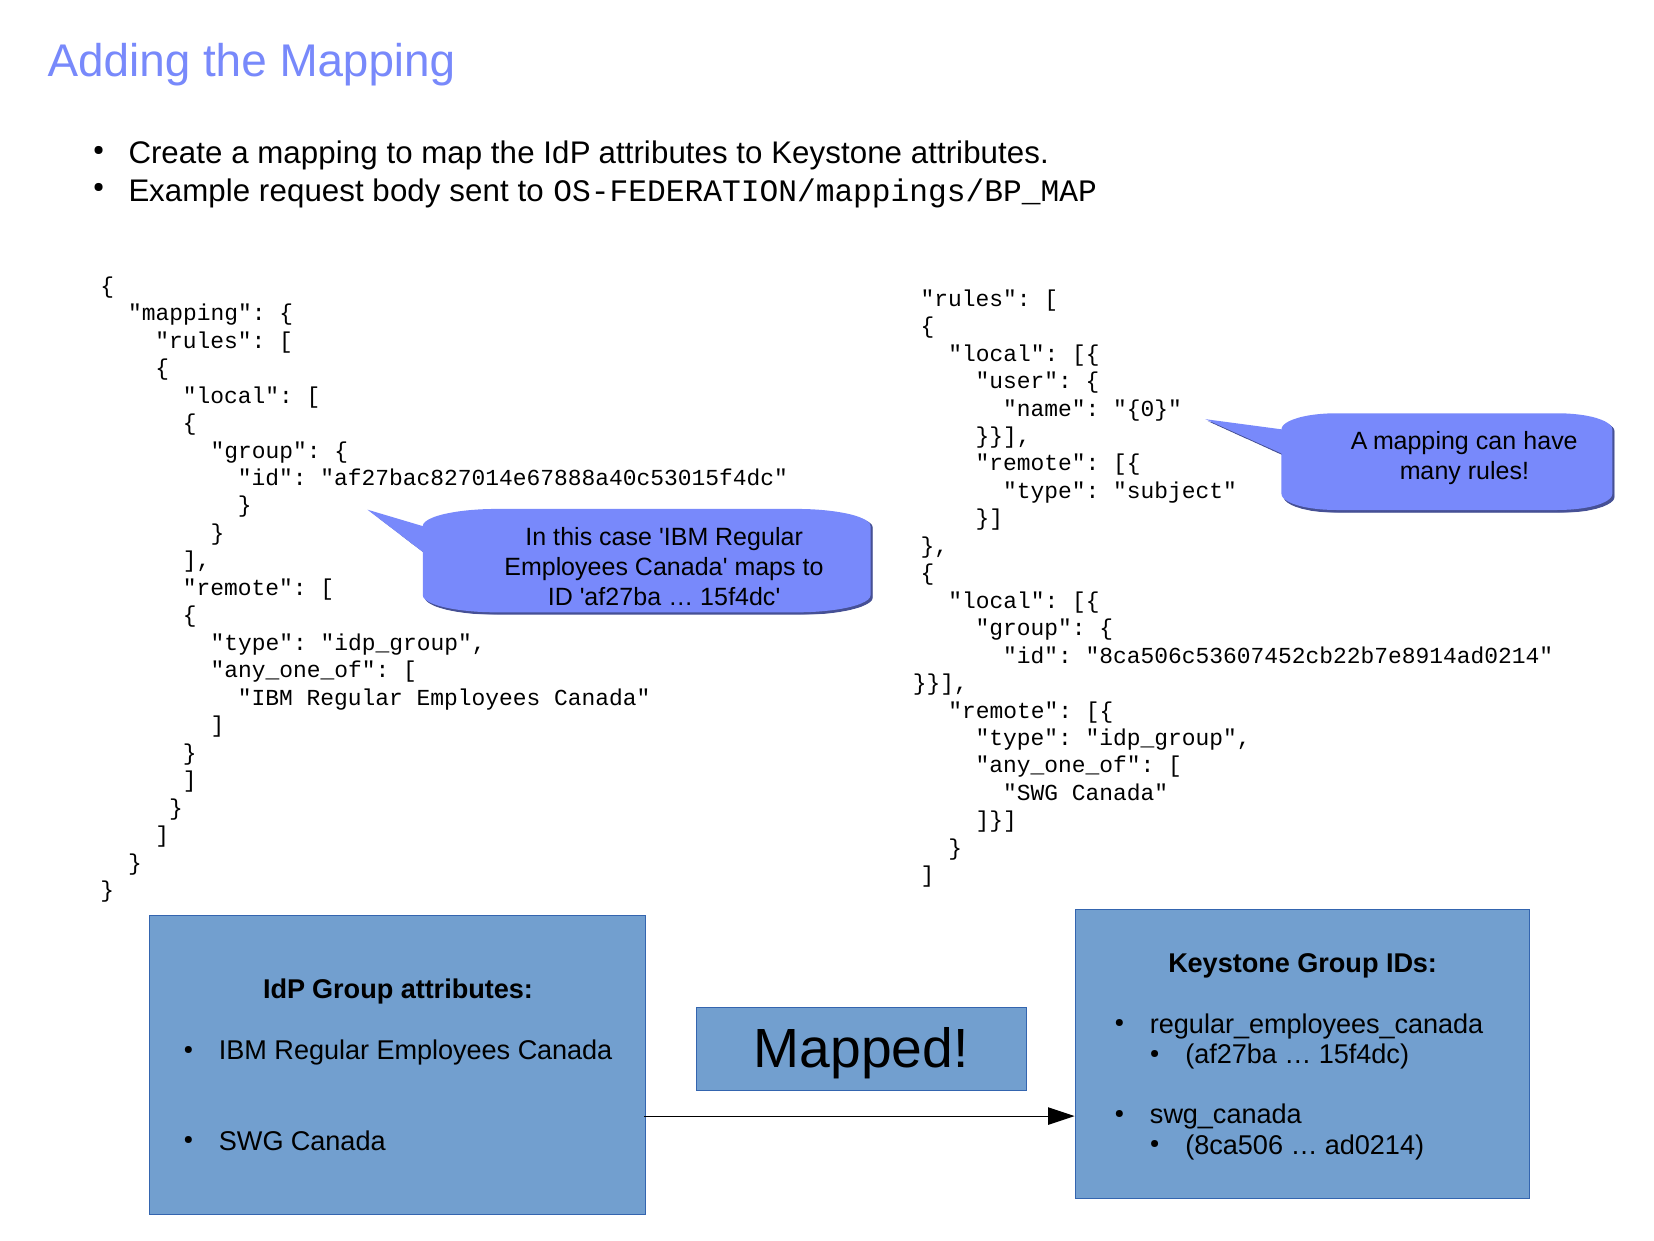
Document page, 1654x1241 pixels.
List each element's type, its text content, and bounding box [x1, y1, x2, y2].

text_box Mapped! [696, 1007, 1027, 1091]
text_box Create a mapping to map the IdP attributes to Keystone attributes. Example request body sent to OS-FEDERATION/mappings/BP_MAP [42, 124, 1654, 216]
text_box Keystone Group IDs: regular_employees_canada (af27ba … 15f4dc) swg_canada (8ca506 … ad0214) [1075, 909, 1530, 1199]
text_box A mapping can have many rules! [1205, 413, 1613, 511]
text_box "rules": [ { "local": [{ "user": { "name": "{0}" }}], "remote": [{ "type": "subject" }] }, { "local": [{ "group": { "id": "8ca506c53607452cb22b7e8914ad0214" }}], "remote": [{ "type": "idp_group", "any_one_of": [ "SWG Canada" ]}] } ] [870, 275, 1636, 923]
text_box IdP Group attributes: IBM Regular Employees Canada SWG Canada [149, 915, 646, 1215]
text_box { "mapping": { "rules": [ { "local": [ { "group": { "id": "af27bac827014e67888a40c53015f4dc" } } ], "remote": [ { "type": "idp_group", "any_one_of": [ "IBM Regular Employees Canada" ] } ] } ] } } [50, 262, 873, 910]
text_box Adding the Mapping [32, 29, 1604, 102]
text_box In this case 'IBM Regular Employees Canada' maps to ID 'af27ba … 15f4dc' [367, 508, 871, 613]
